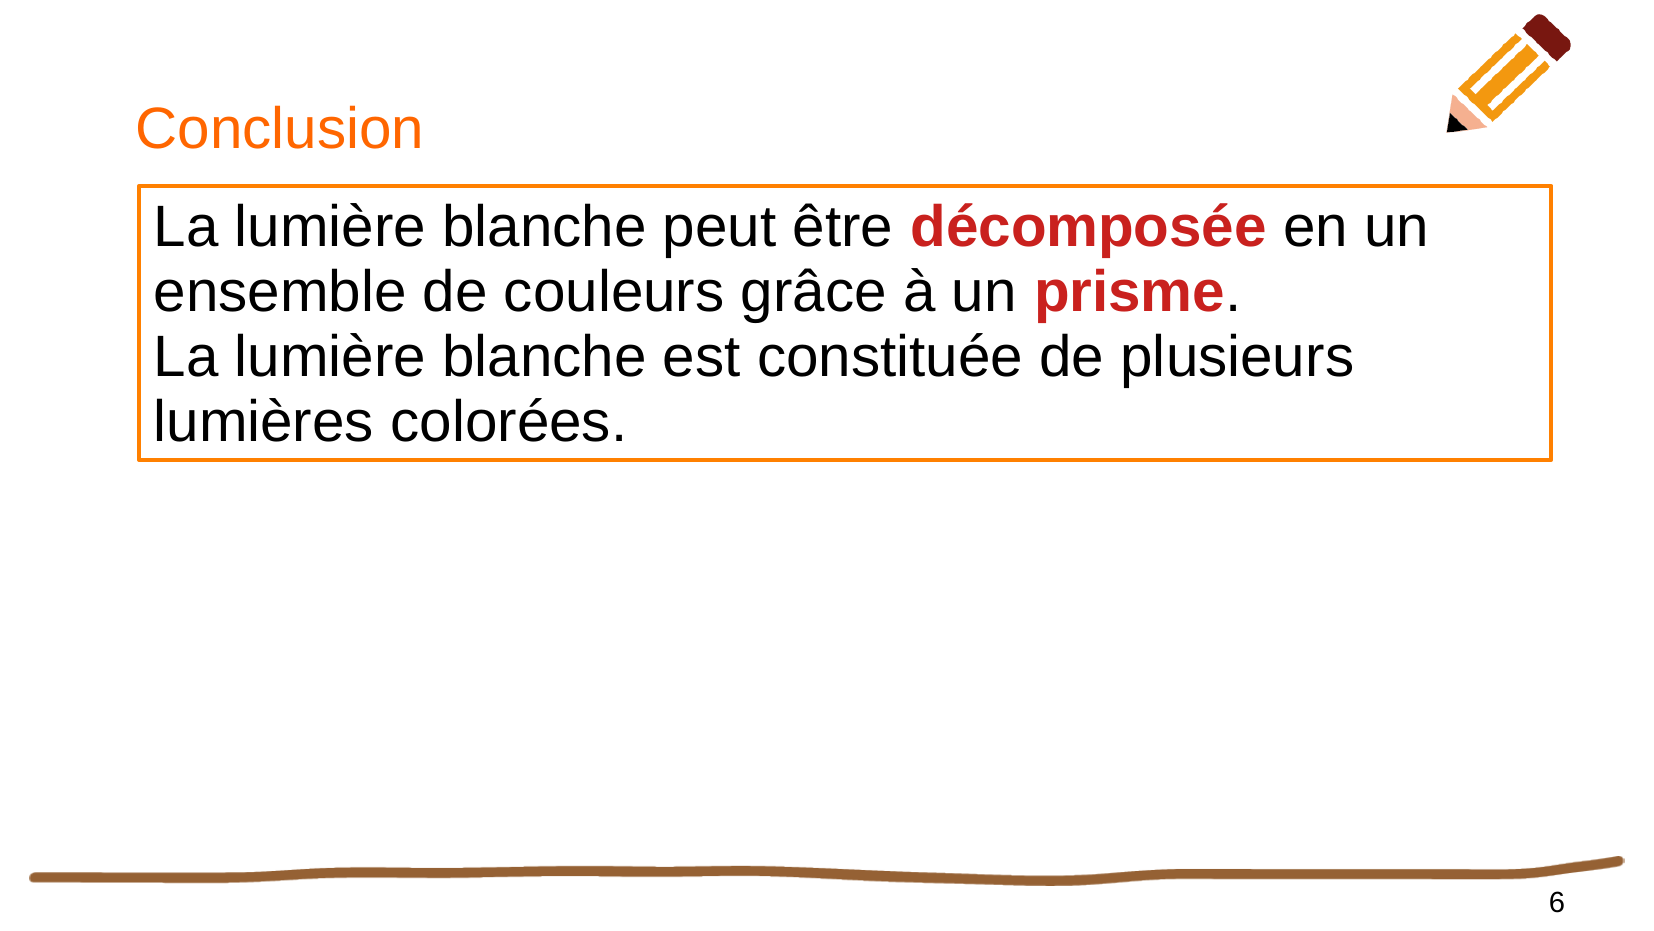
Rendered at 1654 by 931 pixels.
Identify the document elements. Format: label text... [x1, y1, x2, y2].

text_box La lumière blanche peut être décomposée en un ensemble de couleurs grâce à un prisme. La lumière blanche est constituée de plusieurs lumières colorées. [138, 186, 1552, 460]
picture [1446, 14, 1571, 133]
title Conclusion [64, 76, 464, 181]
picture [29, 856, 1625, 886]
